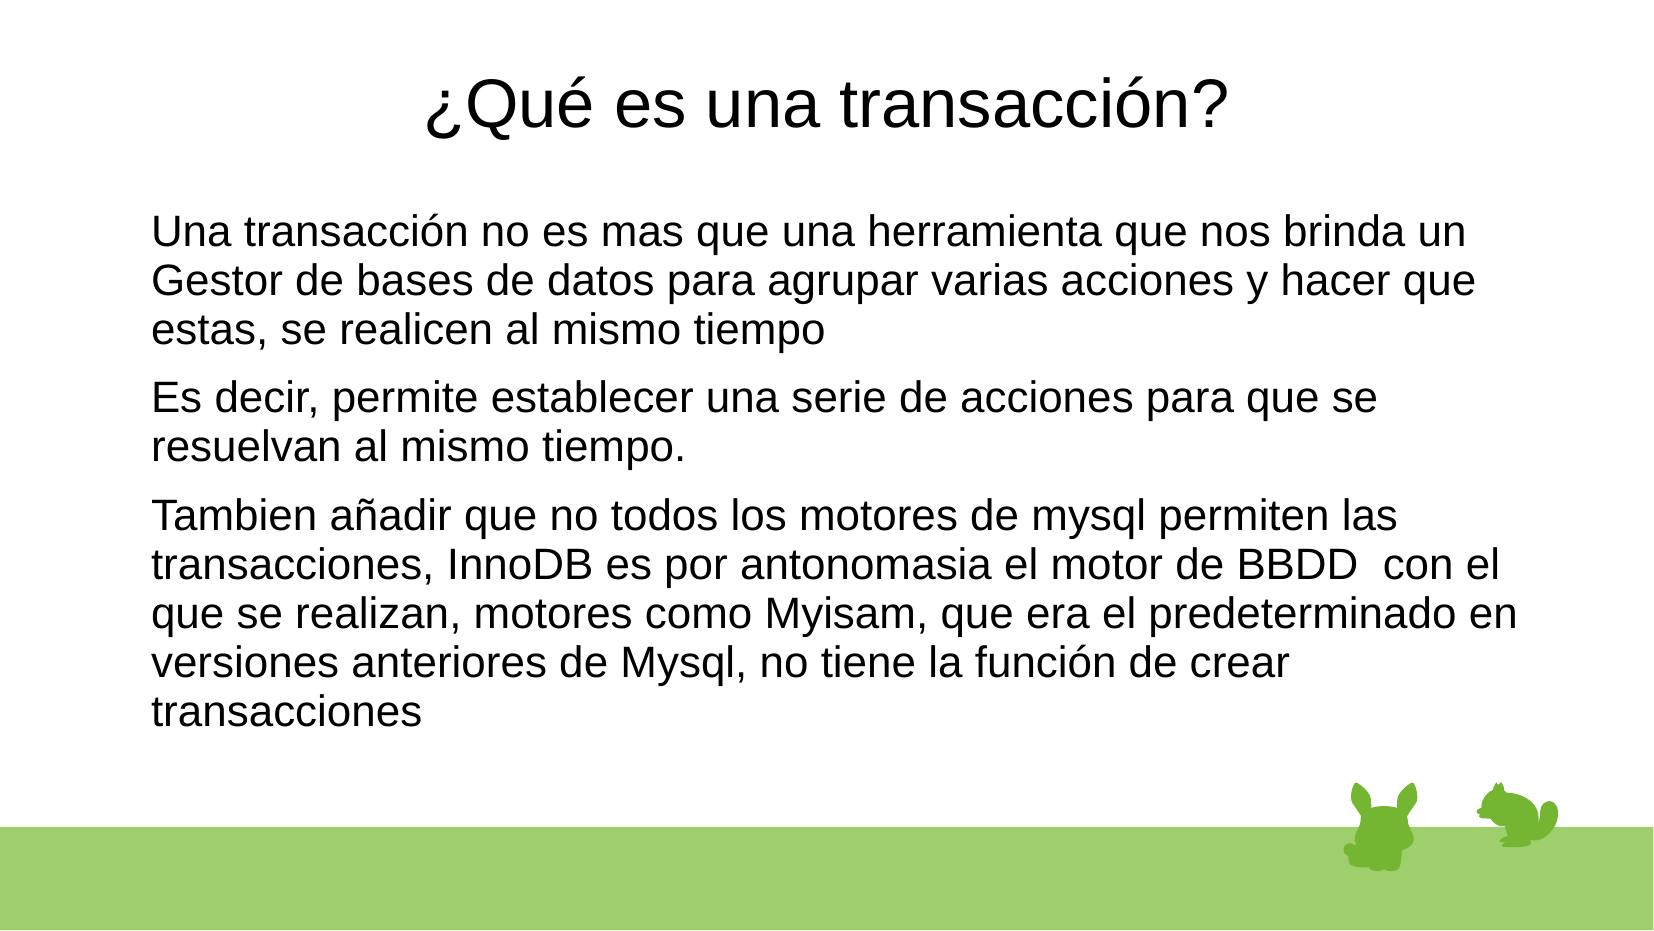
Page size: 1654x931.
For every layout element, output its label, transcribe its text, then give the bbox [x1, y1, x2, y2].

list Una transacción no es mas que una herramienta que nos brinda un Gestor de bases de datos para agrupar varias acciones y hacer que estas, se realicen al mismo tiempo Es decir, permite establecer una serie de acciones para que se resuelvan al mismo tiempo. Tambien añadir que no todos los motores de mysql permiten las transacciones, InnoDB es por antonomasia el motor de BBDD con el que se realizan, motores como Myisam, que era el predeterminado en versiones anteriores de Mysql, no tiene la función de crear transacciones [88, 206, 1565, 739]
title ¿Qué es una transacción? [88, 29, 1565, 178]
